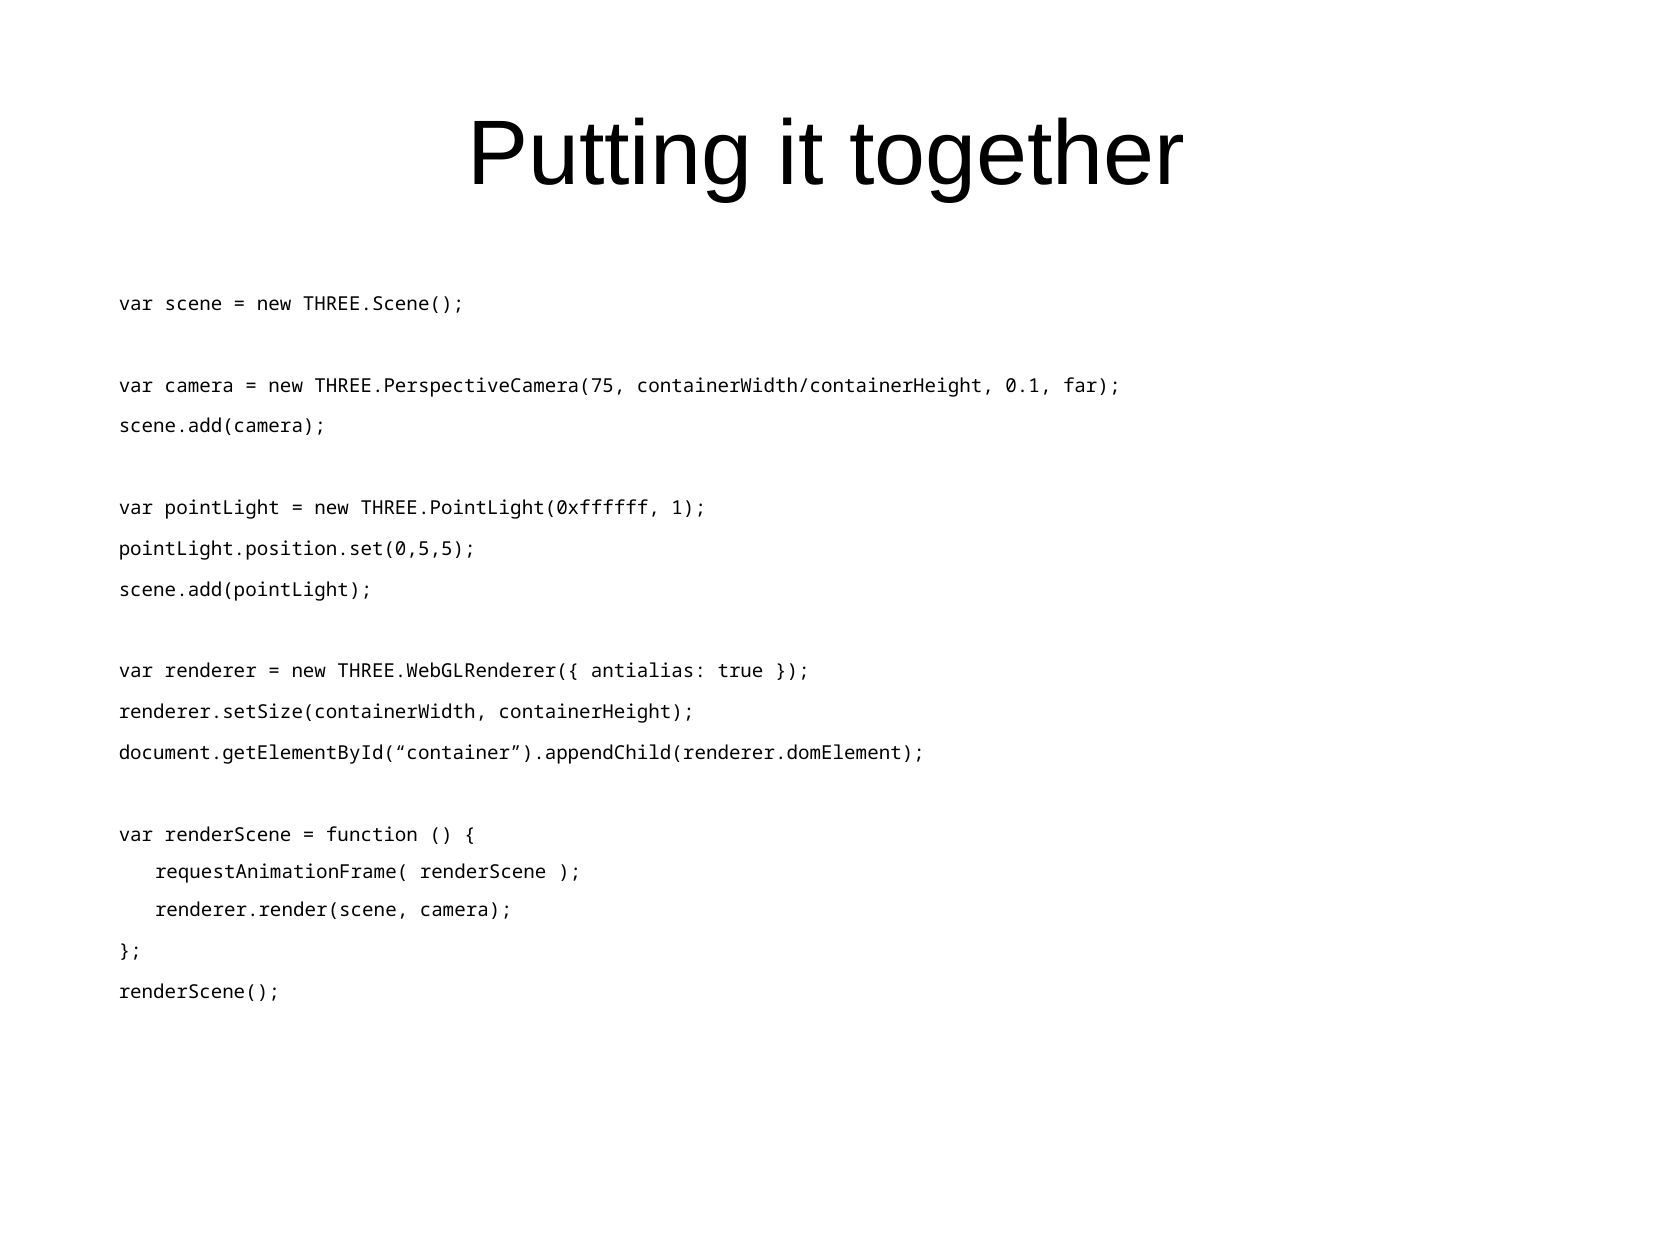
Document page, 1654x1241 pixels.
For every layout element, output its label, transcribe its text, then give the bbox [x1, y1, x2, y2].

title Putting it together [82, 49, 1571, 257]
list var scene = new THREE.Scene(); var camera = new THREE.PerspectiveCamera(75, containerWidth/containerHeight, 0.1, far); scene.add(camera); var pointLight = new THREE.PointLight(0xffffff, 1); pointLight.position.set(0,5,5); scene.add(pointLight); var renderer = new THREE.WebGLRenderer({ antialias: true }); renderer.setSize(containerWidth, containerHeight); document.getElementById(“container”).appendChild(renderer.domElement); var renderScene = function () { requestAnimationFrame( renderScene ); renderer.render(scene, camera); }; renderScene(); [82, 290, 1571, 1010]
